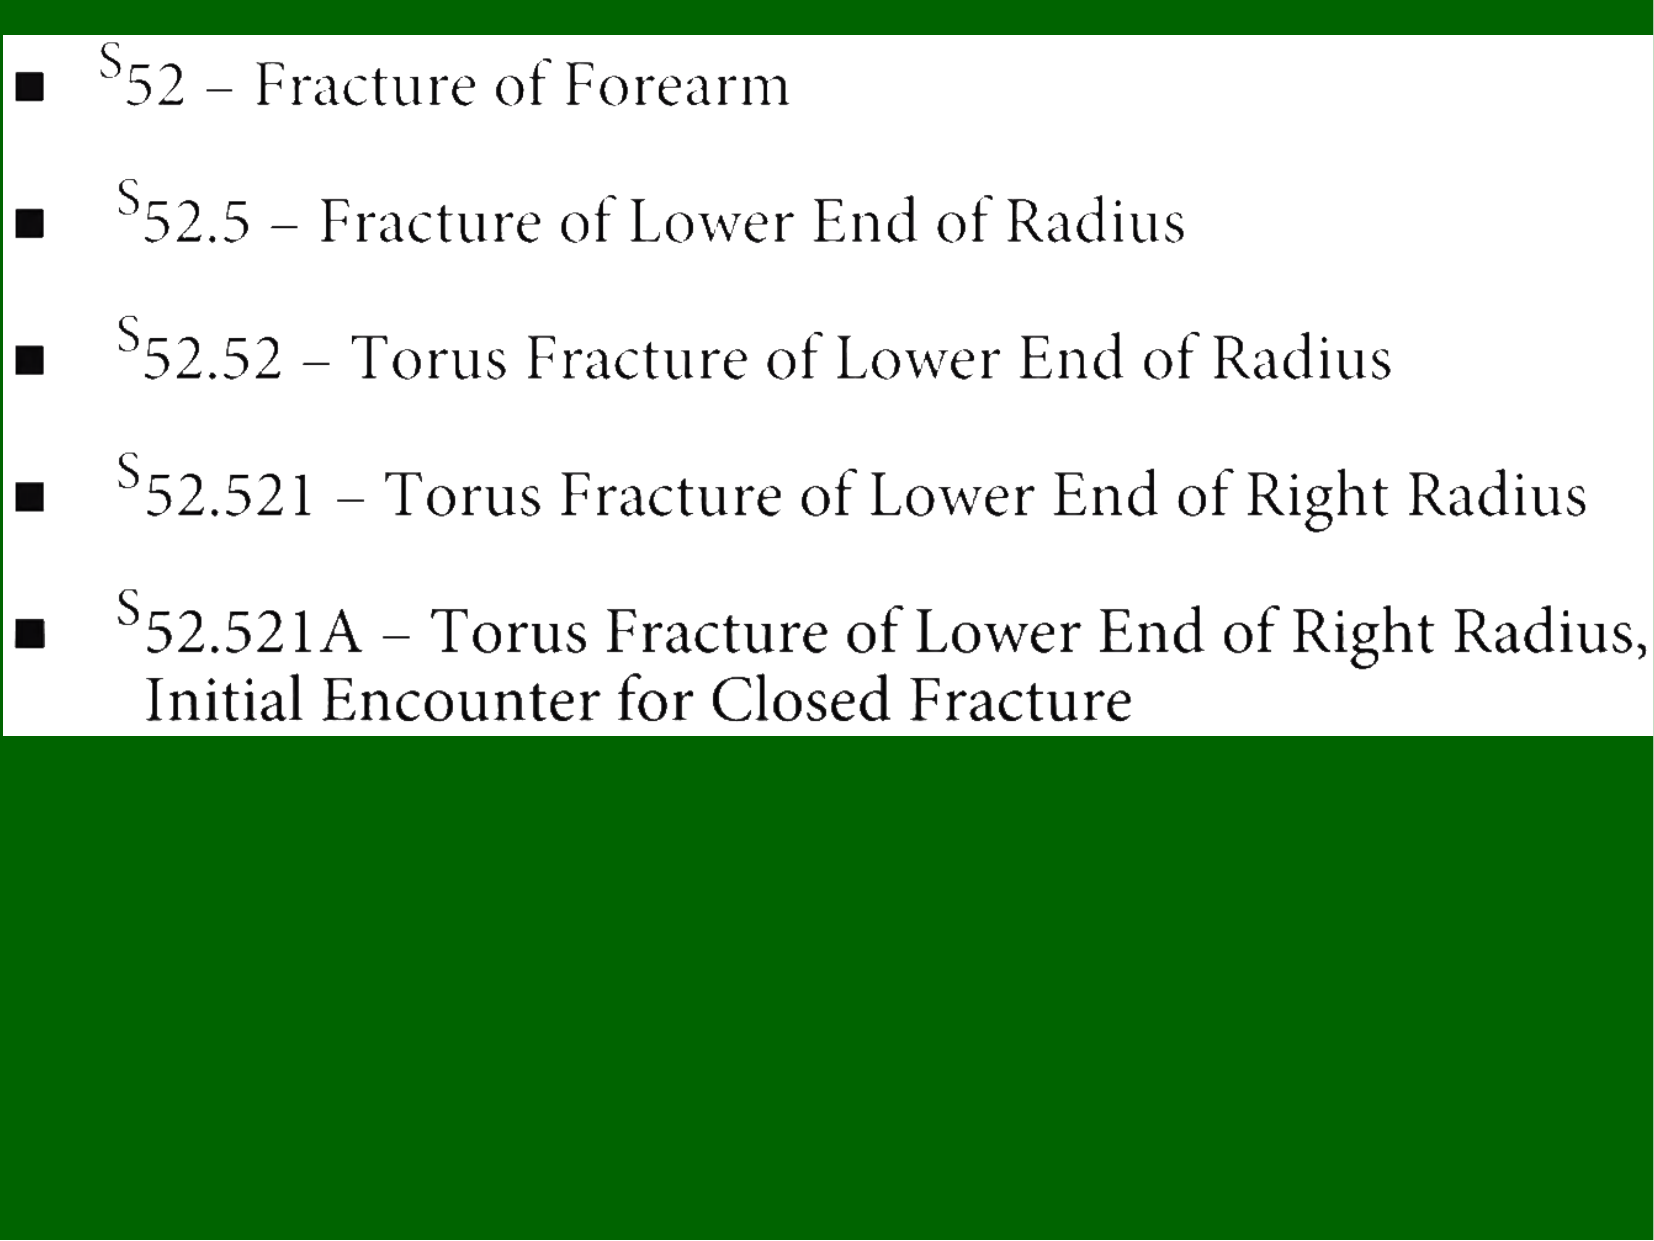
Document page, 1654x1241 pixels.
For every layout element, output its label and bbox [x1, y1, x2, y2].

picture [2, 35, 1654, 736]
